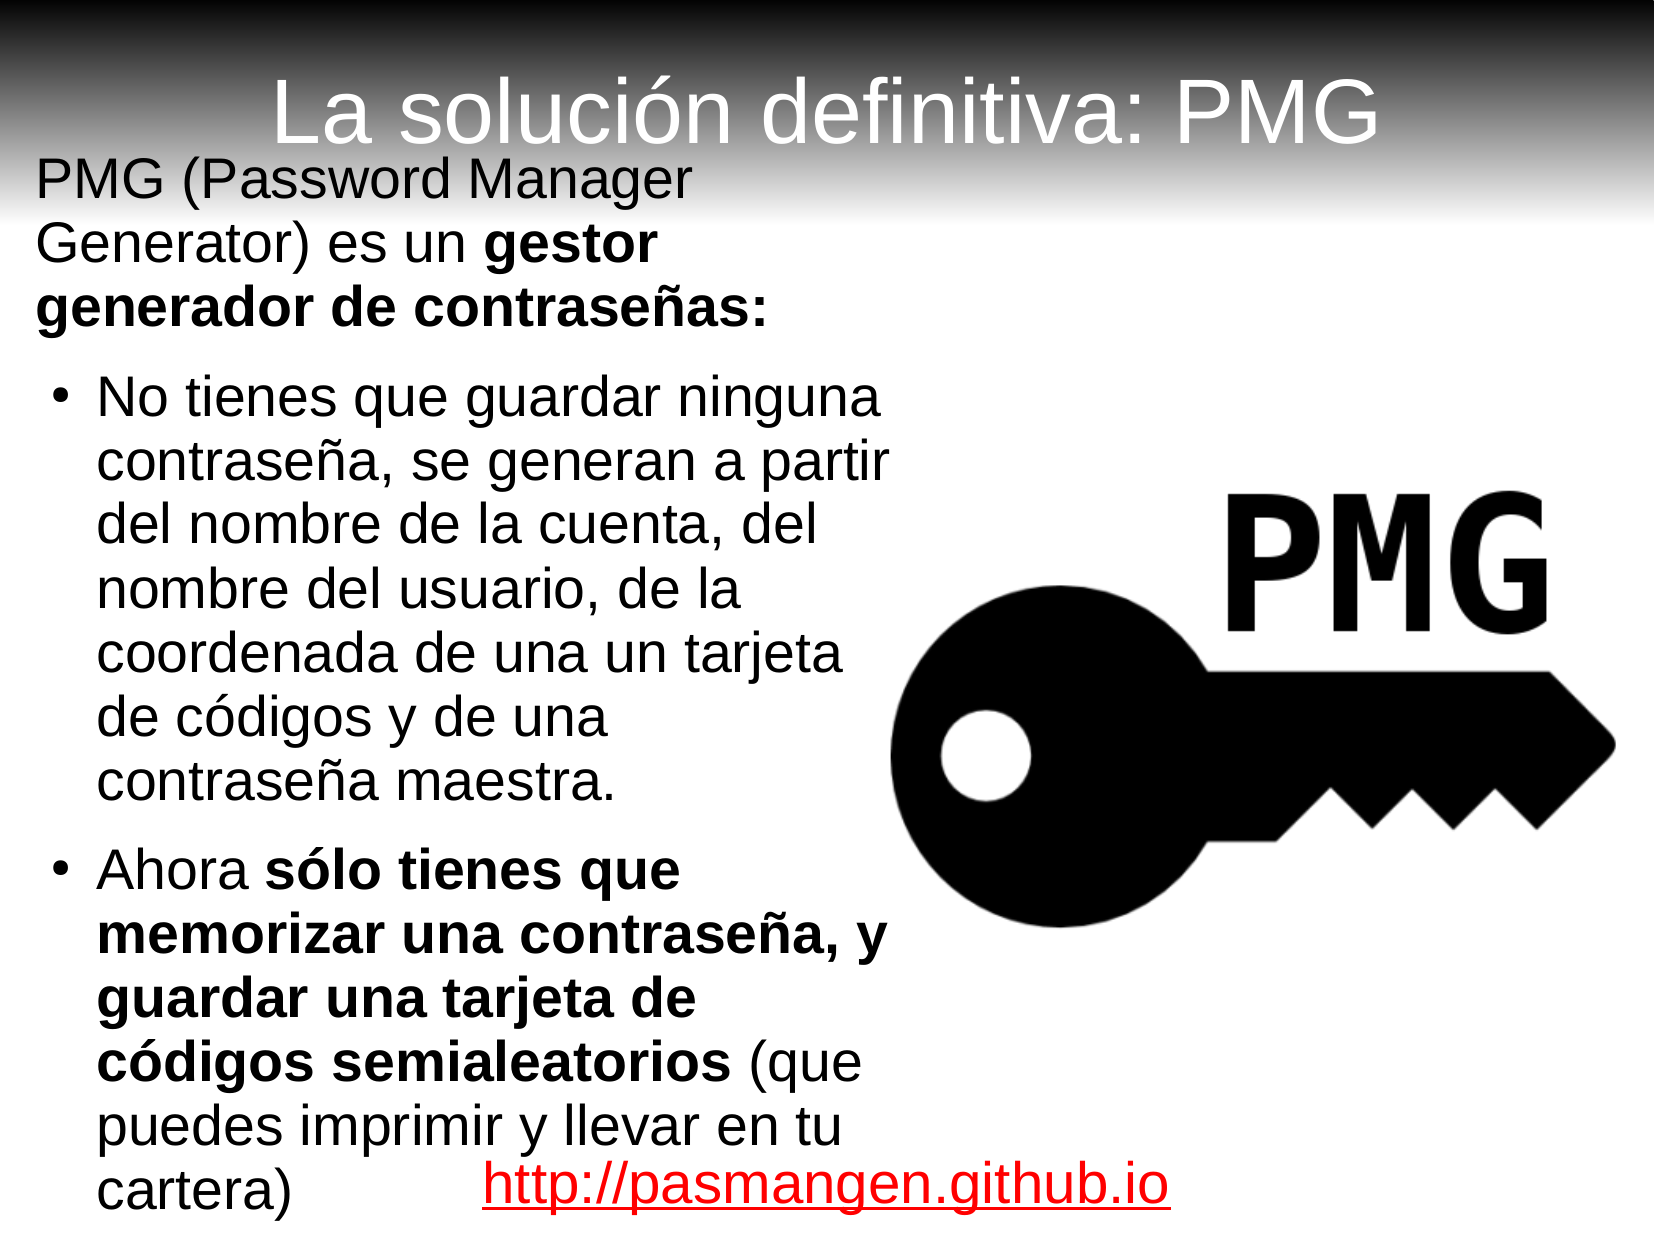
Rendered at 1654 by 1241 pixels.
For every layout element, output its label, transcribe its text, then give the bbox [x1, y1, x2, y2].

title La solución definitiva: PMG [0, 0, 1654, 225]
text_box http://pasmangen.github.io [0, 1143, 1654, 1241]
list PMG (Password Manager Generator) es un gestor generador de contraseñas: No tienes que guardar ninguna contraseña, se generan a partir del nombre de la cuenta, del nombre del usuario, de la coordenada de una un tarjeta de códigos y de una contraseña maestra. Ahora sólo tienes que memorizar una contraseña, y guardar una tarjeta de códigos semialeatorios (que puedes imprimir y llevar en tu cartera) [35, 141, 898, 1143]
picture [850, 354, 1654, 1143]
